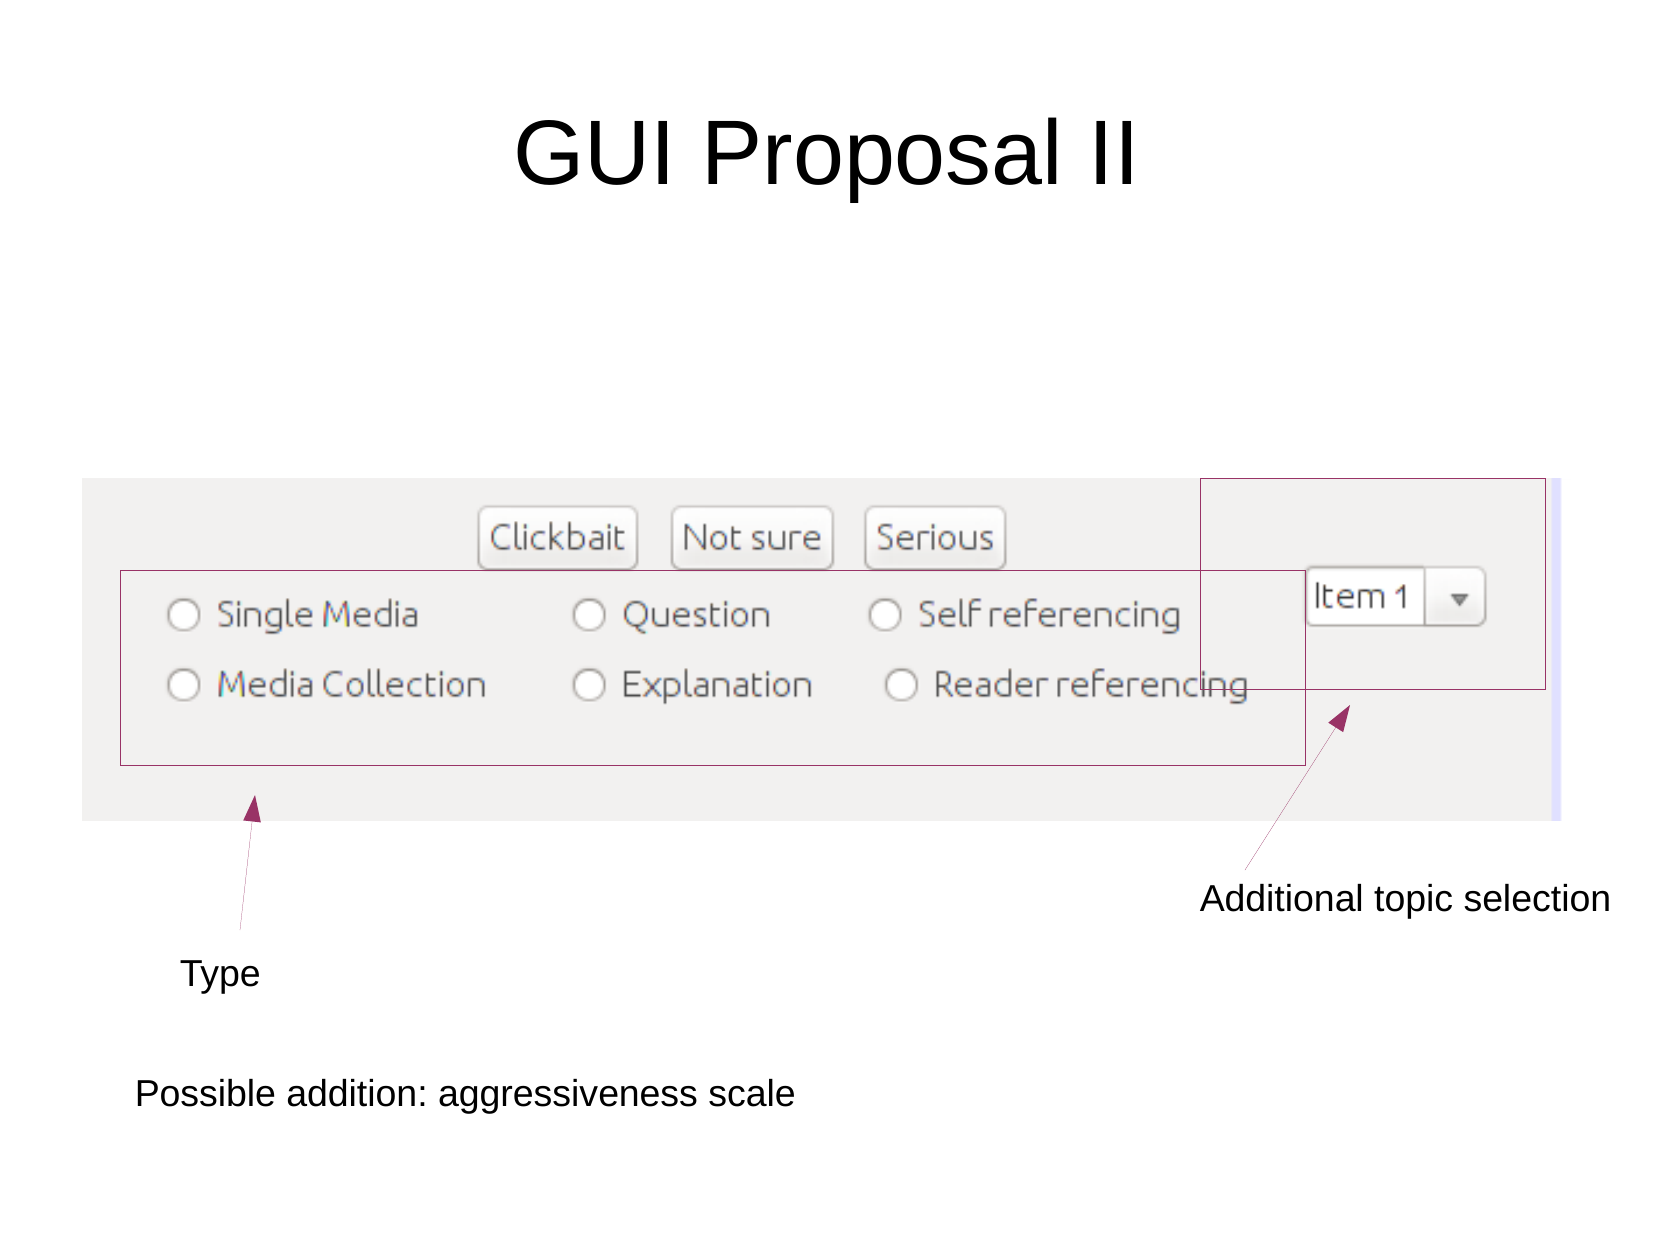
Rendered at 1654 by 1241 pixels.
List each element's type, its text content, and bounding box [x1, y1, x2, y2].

title GUI Proposal II [82, 49, 1571, 257]
text_box Additional topic selection [1185, 870, 1627, 927]
picture [1201, 479, 1545, 689]
text_box Possible addition: aggressiveness scale [120, 1065, 822, 1122]
picture [121, 571, 1305, 765]
picture [82, 478, 1571, 821]
picture [1201, 571, 1305, 689]
text_box Type [165, 945, 276, 1002]
